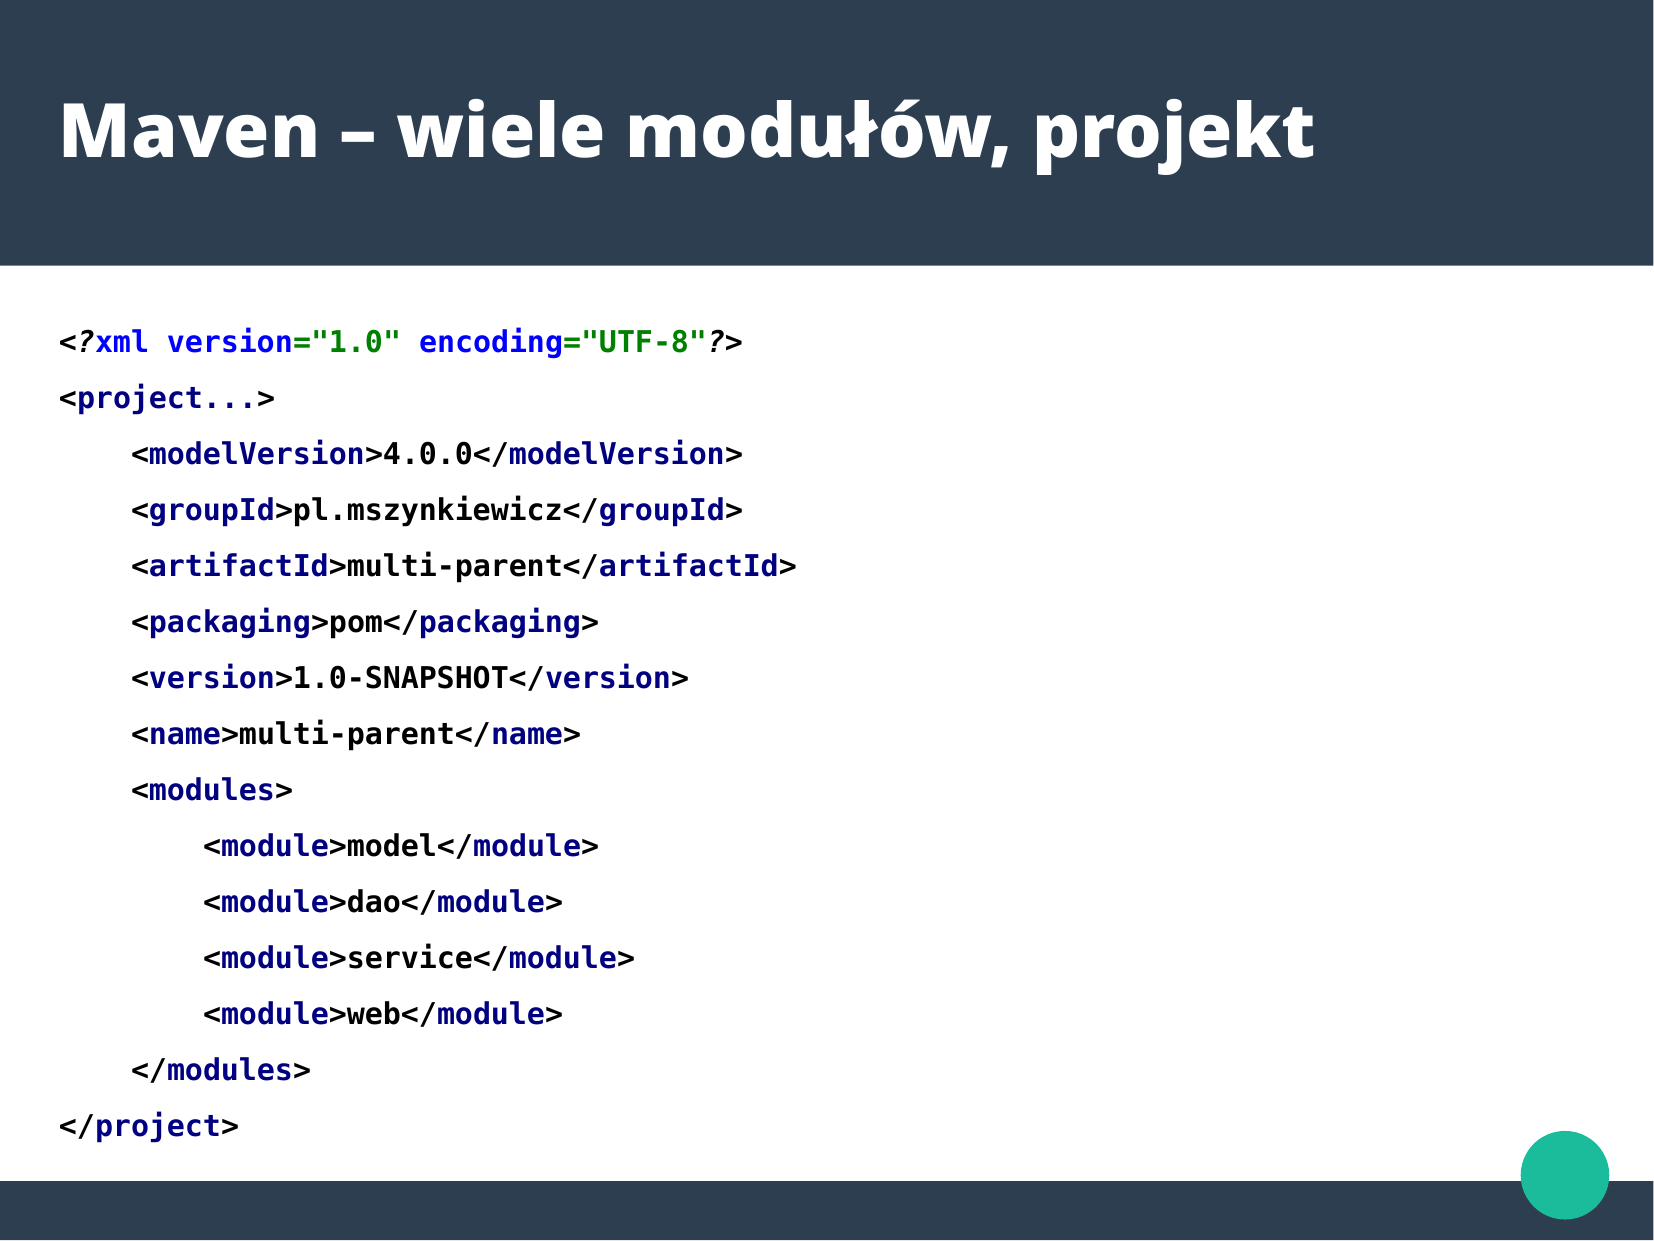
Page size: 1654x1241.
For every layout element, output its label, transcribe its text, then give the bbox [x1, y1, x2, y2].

list <?xml version="1.0" encoding="UTF-8"?> <project...> <modelVersion>4.0.0</modelVersion> <groupId>pl.mszynkiewicz</groupId> <artifactId>multi-parent</artifactId> <packaging>pom</packaging> <version>1.0-SNAPSHOT</version> <name>multi-parent</name> <modules> <module>model</module> <module>dao</module> <module>service</module> <module>web</module> </modules> </project> [59, 324, 1595, 1152]
title Maven – wiele modułów, projekt [59, 49, 1595, 207]
